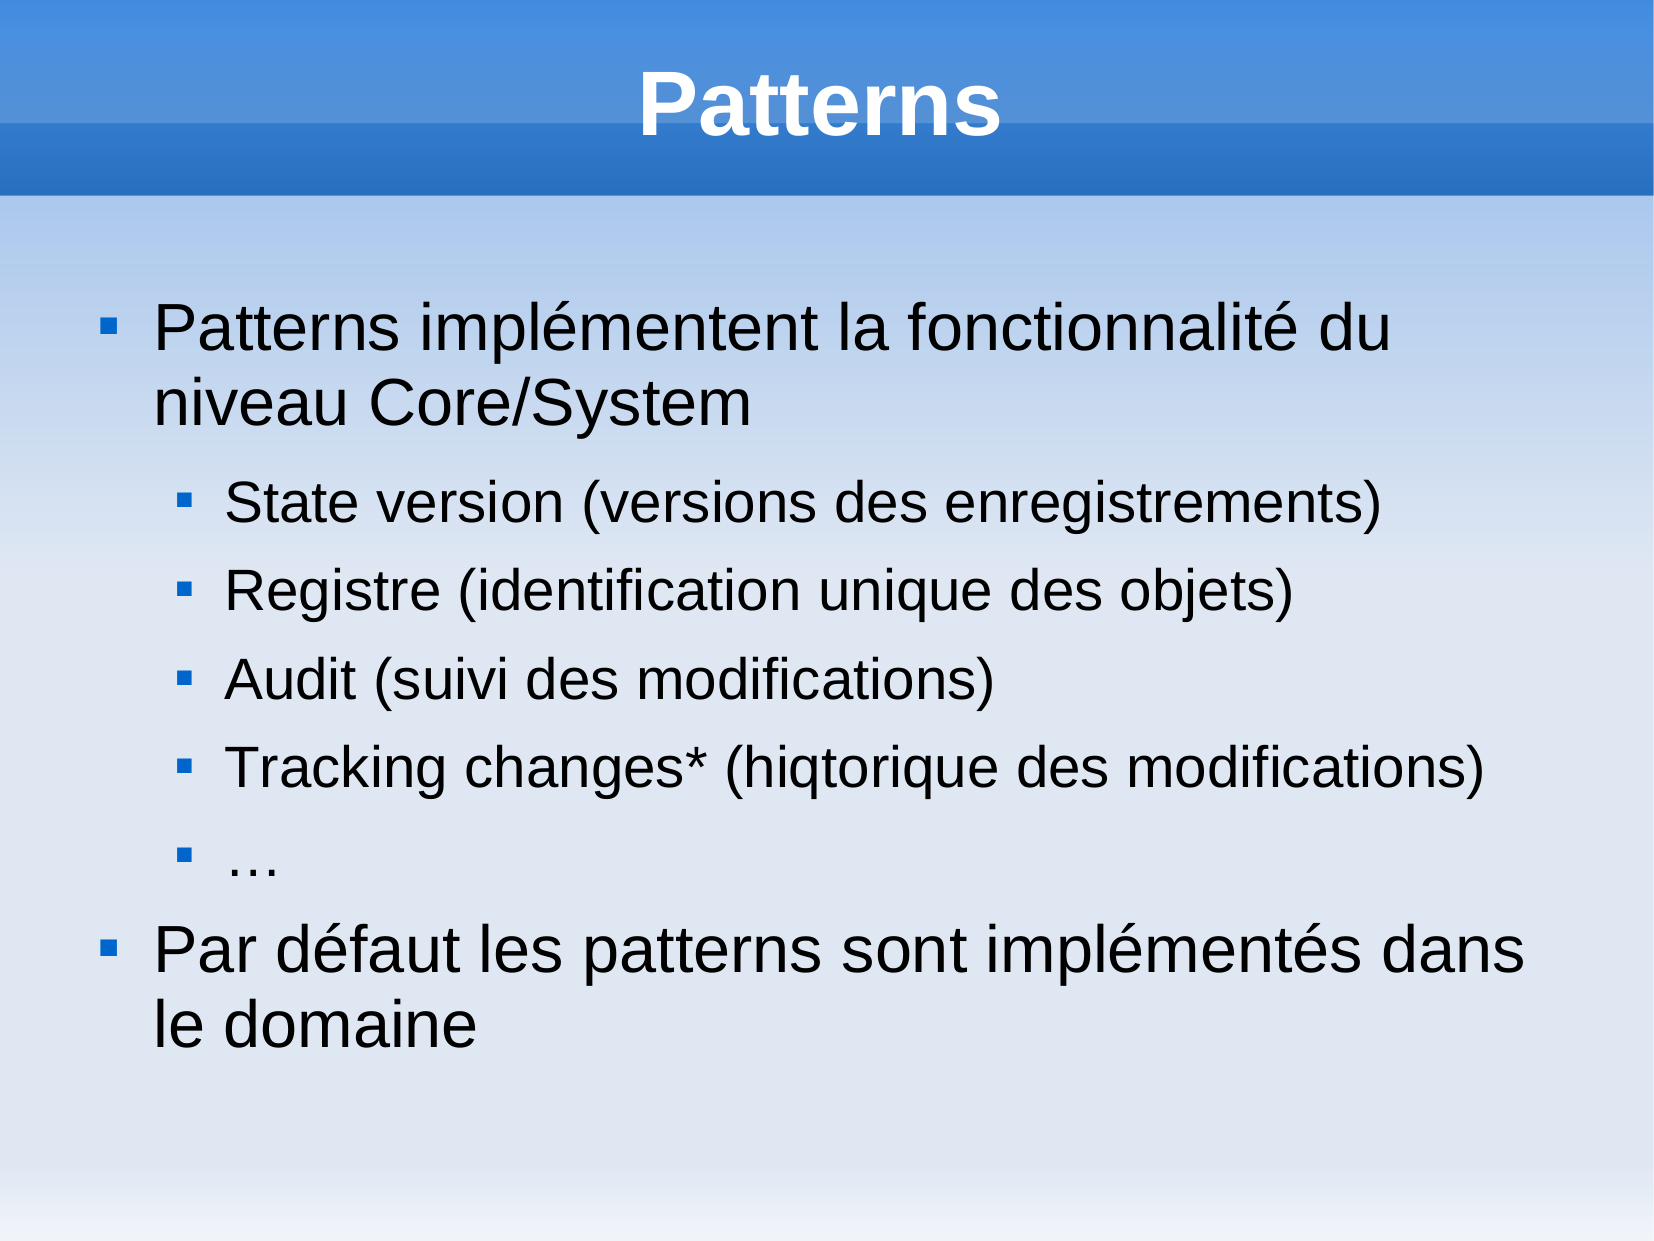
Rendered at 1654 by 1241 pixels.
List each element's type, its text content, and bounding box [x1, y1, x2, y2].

list Patterns implémentent la fonctionnalité du niveau Core/System State version (versions des enregistrements) Registre (identification unique des objets) Audit (suivi des modifications) Tracking changes* (hiqtorique des modifications) … Par défaut les patterns sont implémentés dans le domaine [82, 290, 1571, 1094]
title Patterns [76, 0, 1565, 208]
picture [0, 0, 1654, 1241]
